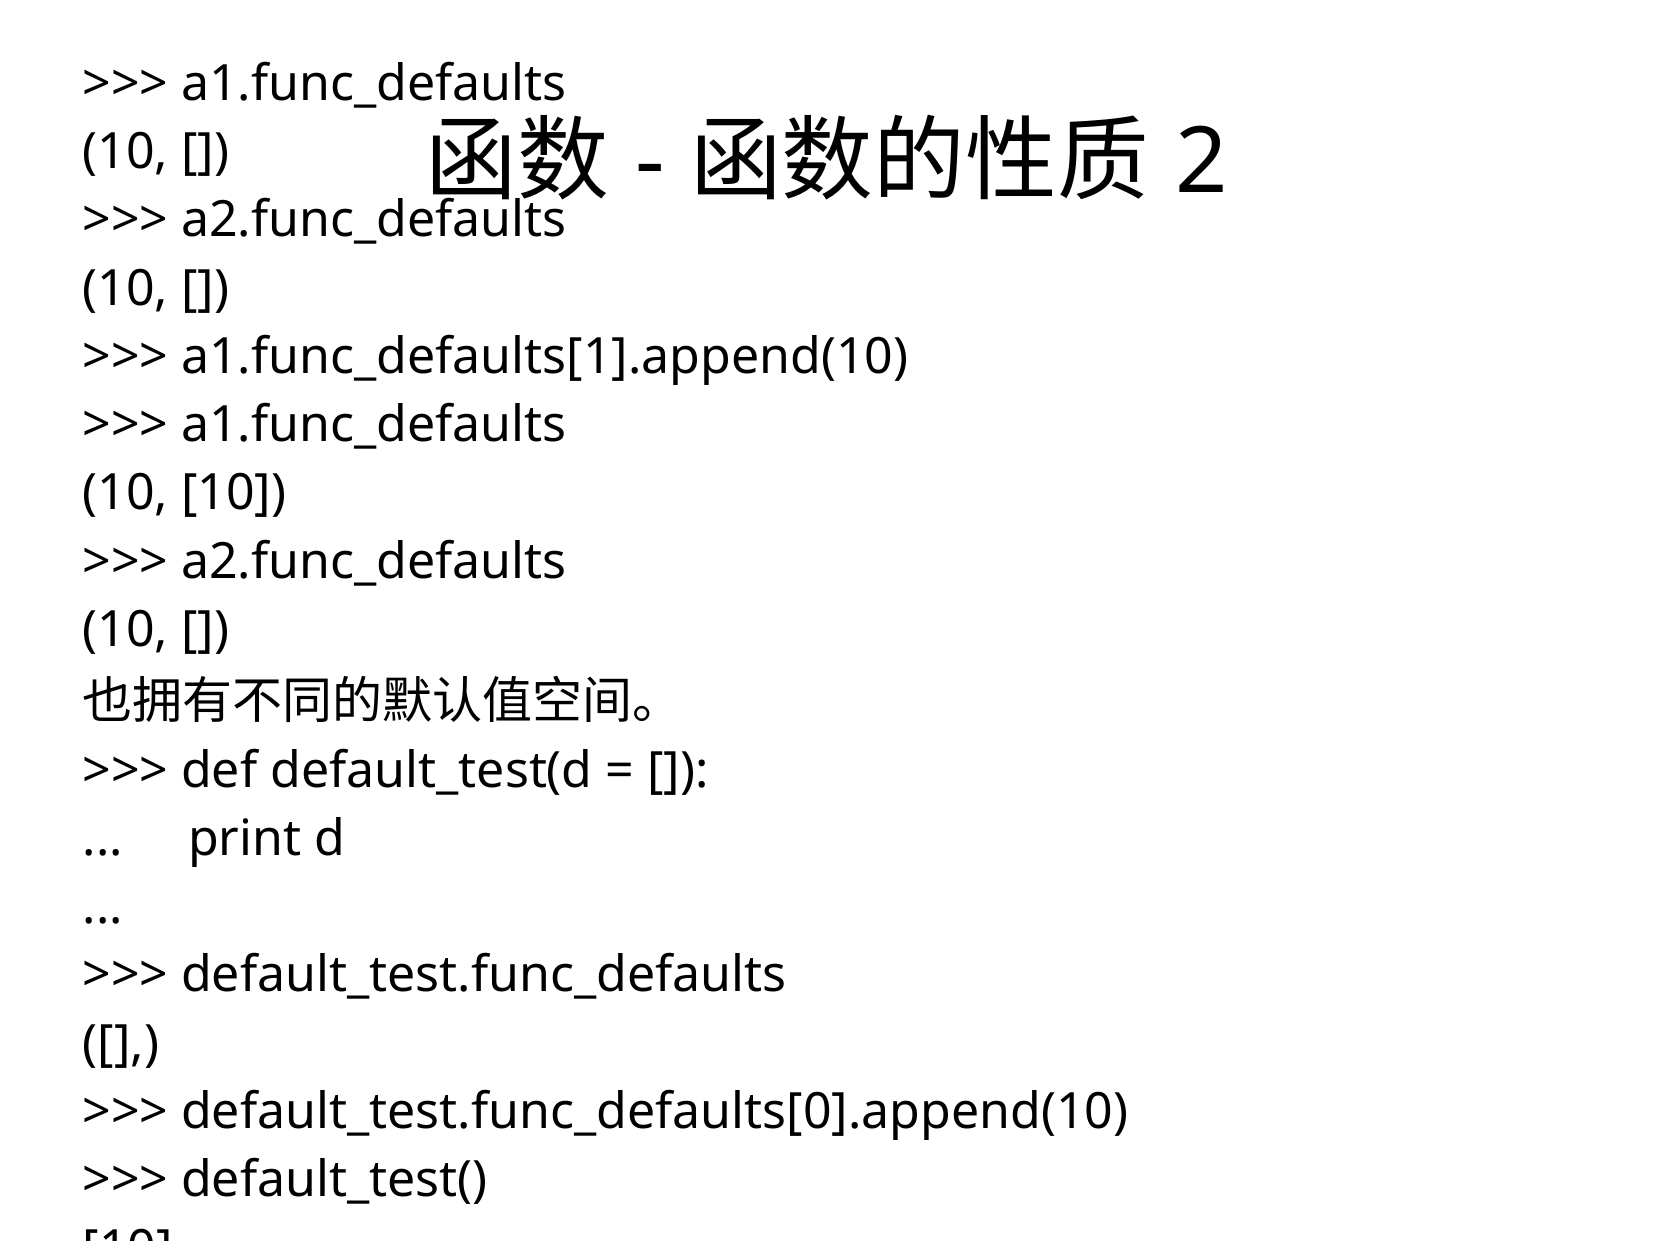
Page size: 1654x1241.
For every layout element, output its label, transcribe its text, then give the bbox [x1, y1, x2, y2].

subtitle >>> a1.func_defaults (10, []) >>> a2.func_defaults (10, []) >>> a1.func_defaults[1].append(10) >>> a1.func_defaults (10, [10]) >>> a2.func_defaults (10, []) 也拥有不同的默认值空间。 >>> def default_test(d = []): ... print d ... >>> default_test.func_defaults ([],) >>> default_test.func_defaults[0].append(10) >>> default_test() [10] 然而同一次生成的默认值空间是共享的，哪怕多次运行。 [82, 200, 1571, 1199]
title 函数-函数的性质2 [82, 56, 1571, 200]
